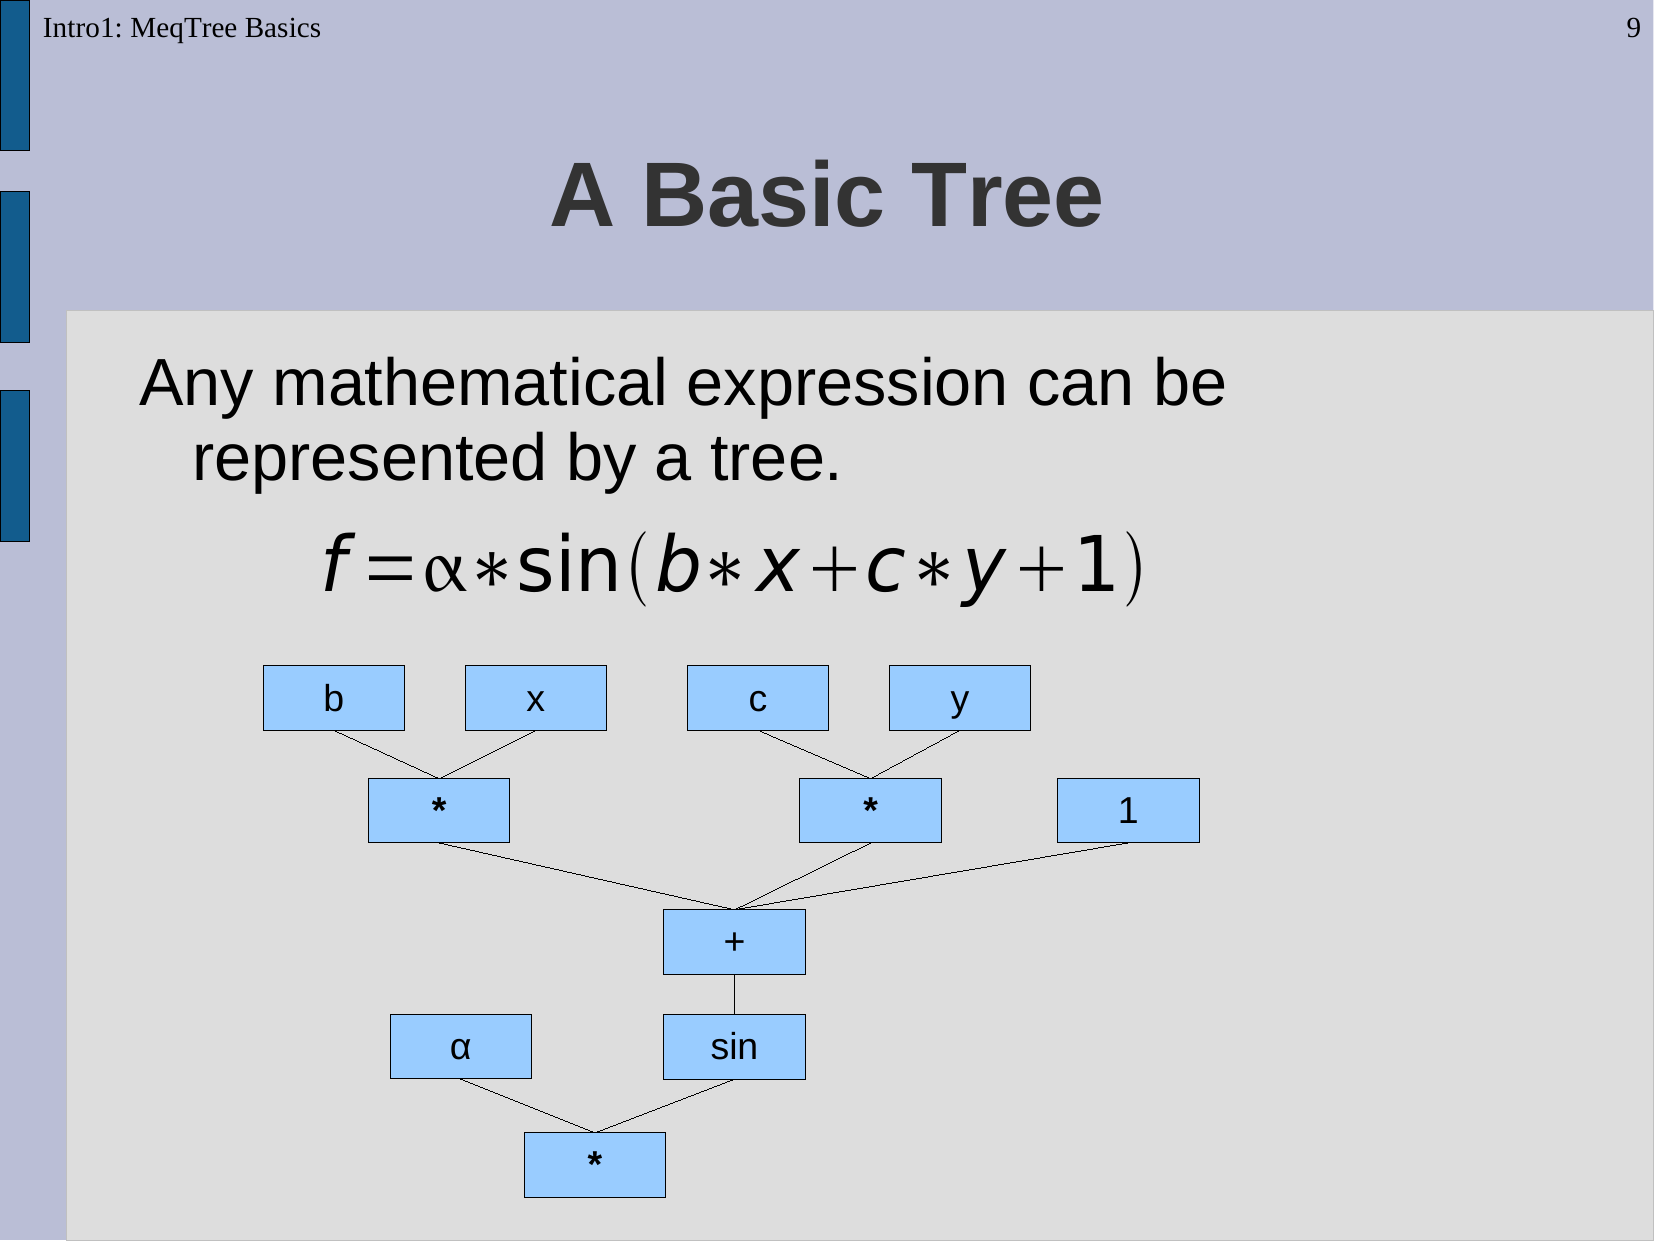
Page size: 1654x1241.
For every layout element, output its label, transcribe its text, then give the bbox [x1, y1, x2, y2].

text_box + [663, 909, 806, 975]
chart [314, 520, 1152, 612]
text_box α [390, 1014, 532, 1079]
text_box b [263, 665, 405, 731]
text_box 1 [1057, 778, 1200, 843]
text_box sin [663, 1014, 806, 1080]
text_box x [465, 665, 607, 731]
text_box * [799, 778, 942, 843]
title A Basic Tree [121, 91, 1534, 299]
text_box y [889, 665, 1031, 731]
text_box * [524, 1132, 666, 1198]
text_box c [687, 665, 829, 731]
list Any mathematical expression can be represented by a tree. [121, 344, 1534, 1127]
text_box * [368, 778, 510, 843]
